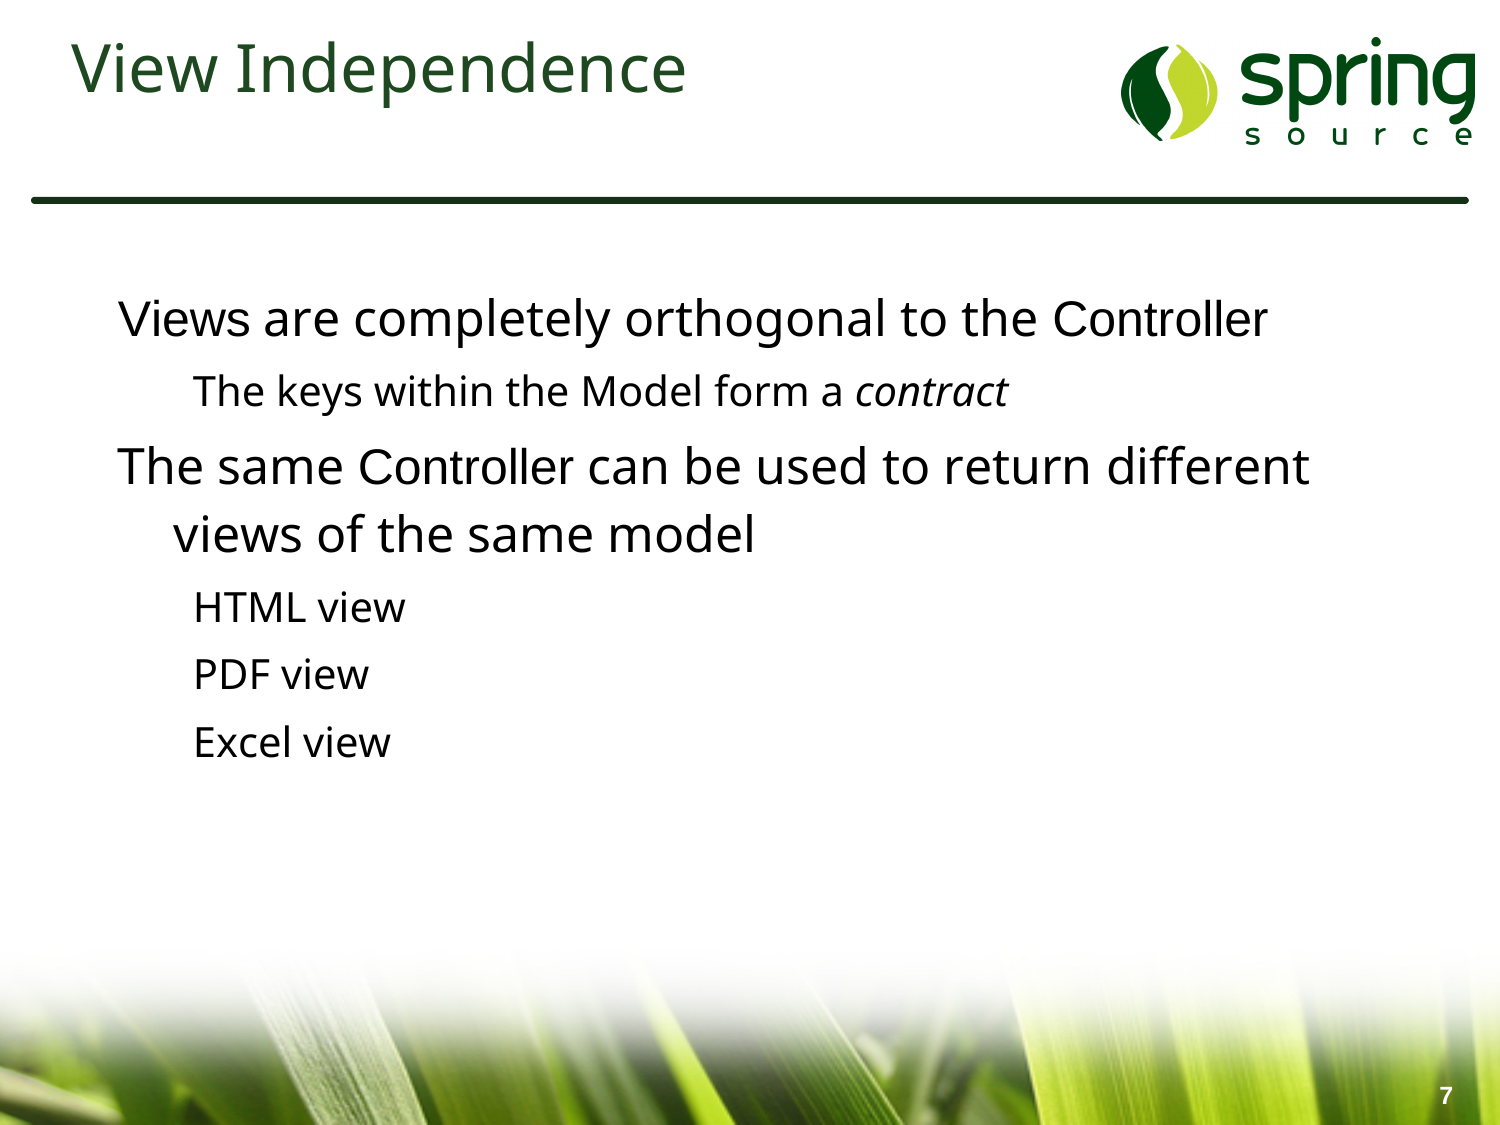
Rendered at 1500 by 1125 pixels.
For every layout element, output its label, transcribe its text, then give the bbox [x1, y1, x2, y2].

picture [1121, 37, 1475, 145]
title View Independence [56, 13, 1089, 176]
list Views are completely orthogonal to the Controller The keys within the Model form a contract The same Controller can be used to return different views of the same model HTML view PDF view Excel view [103, 275, 1394, 938]
picture [0, 944, 1500, 1125]
